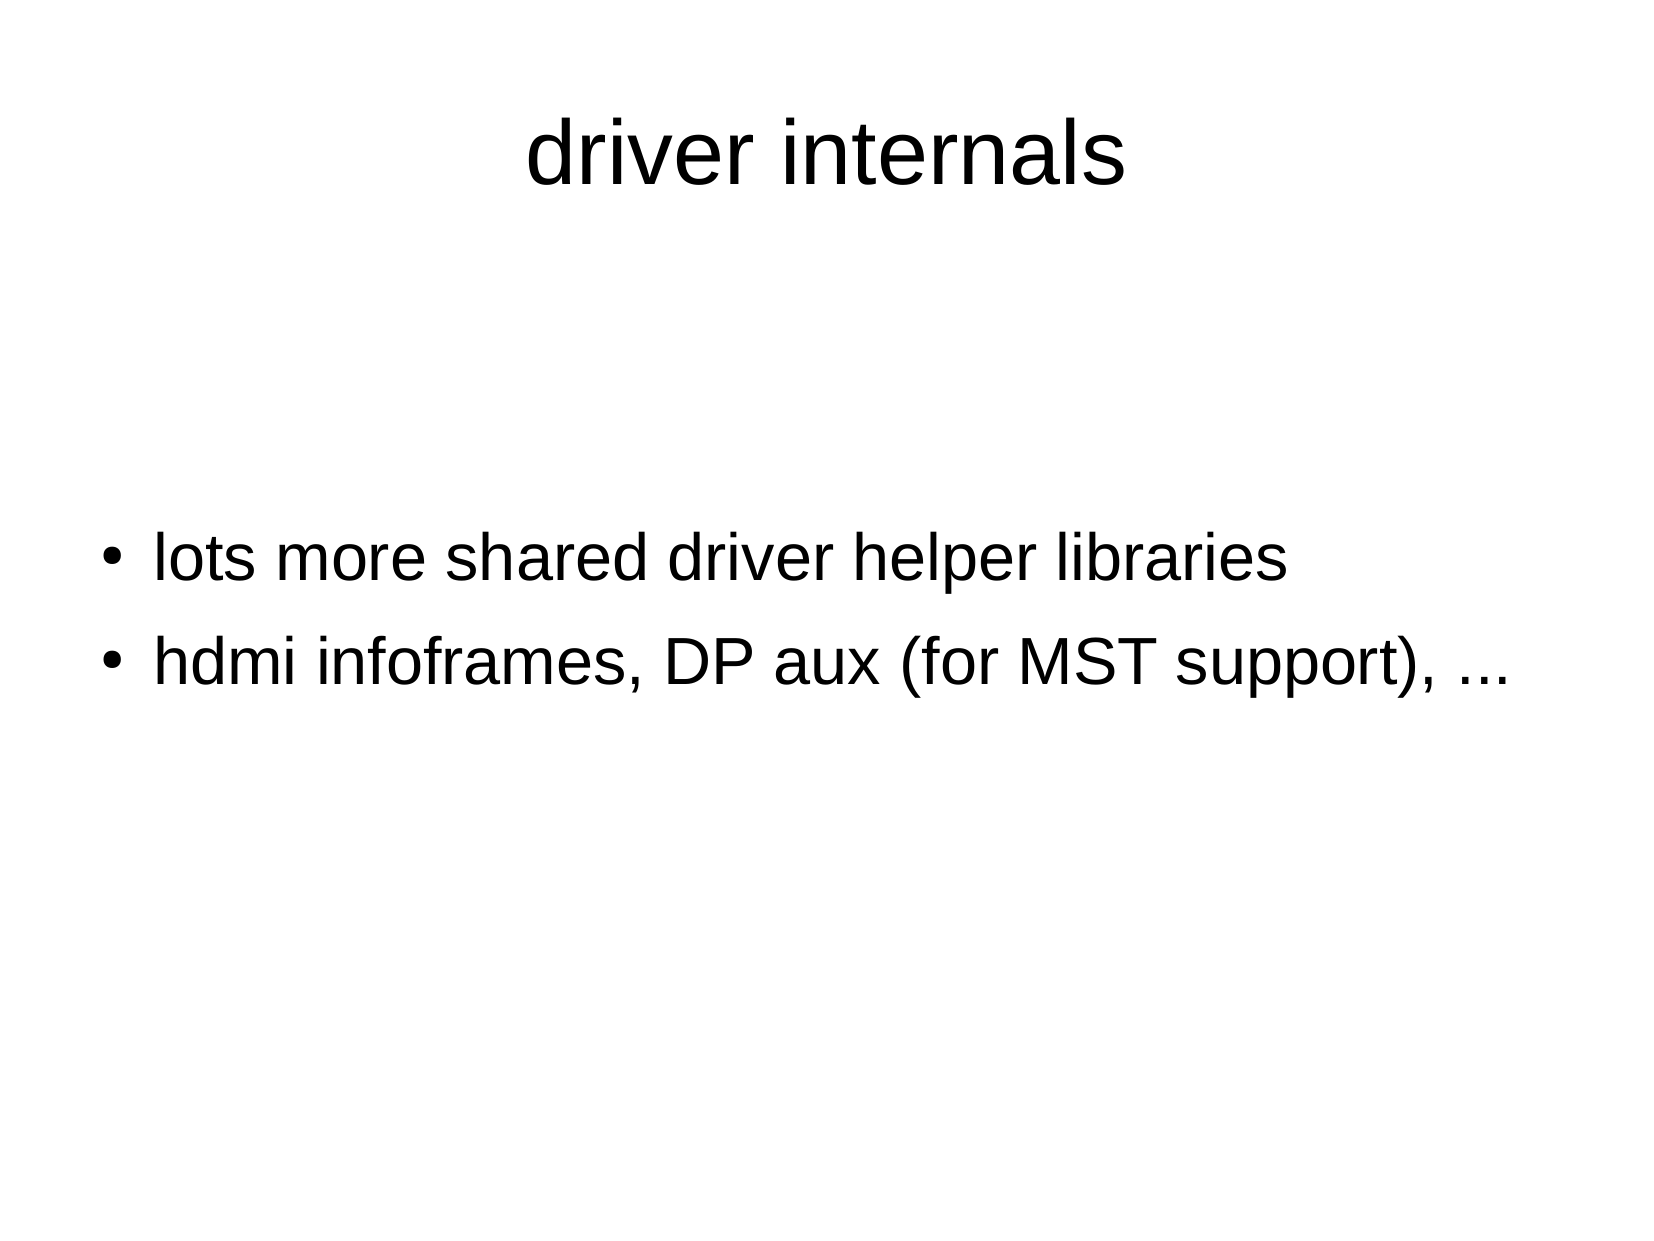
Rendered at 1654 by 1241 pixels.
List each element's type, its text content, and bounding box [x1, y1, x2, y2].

title driver internals [82, 49, 1571, 257]
list lots more shared driver helper libraries hdmi infoframes, DP aux (for MST support), ... [82, 519, 1571, 1109]
